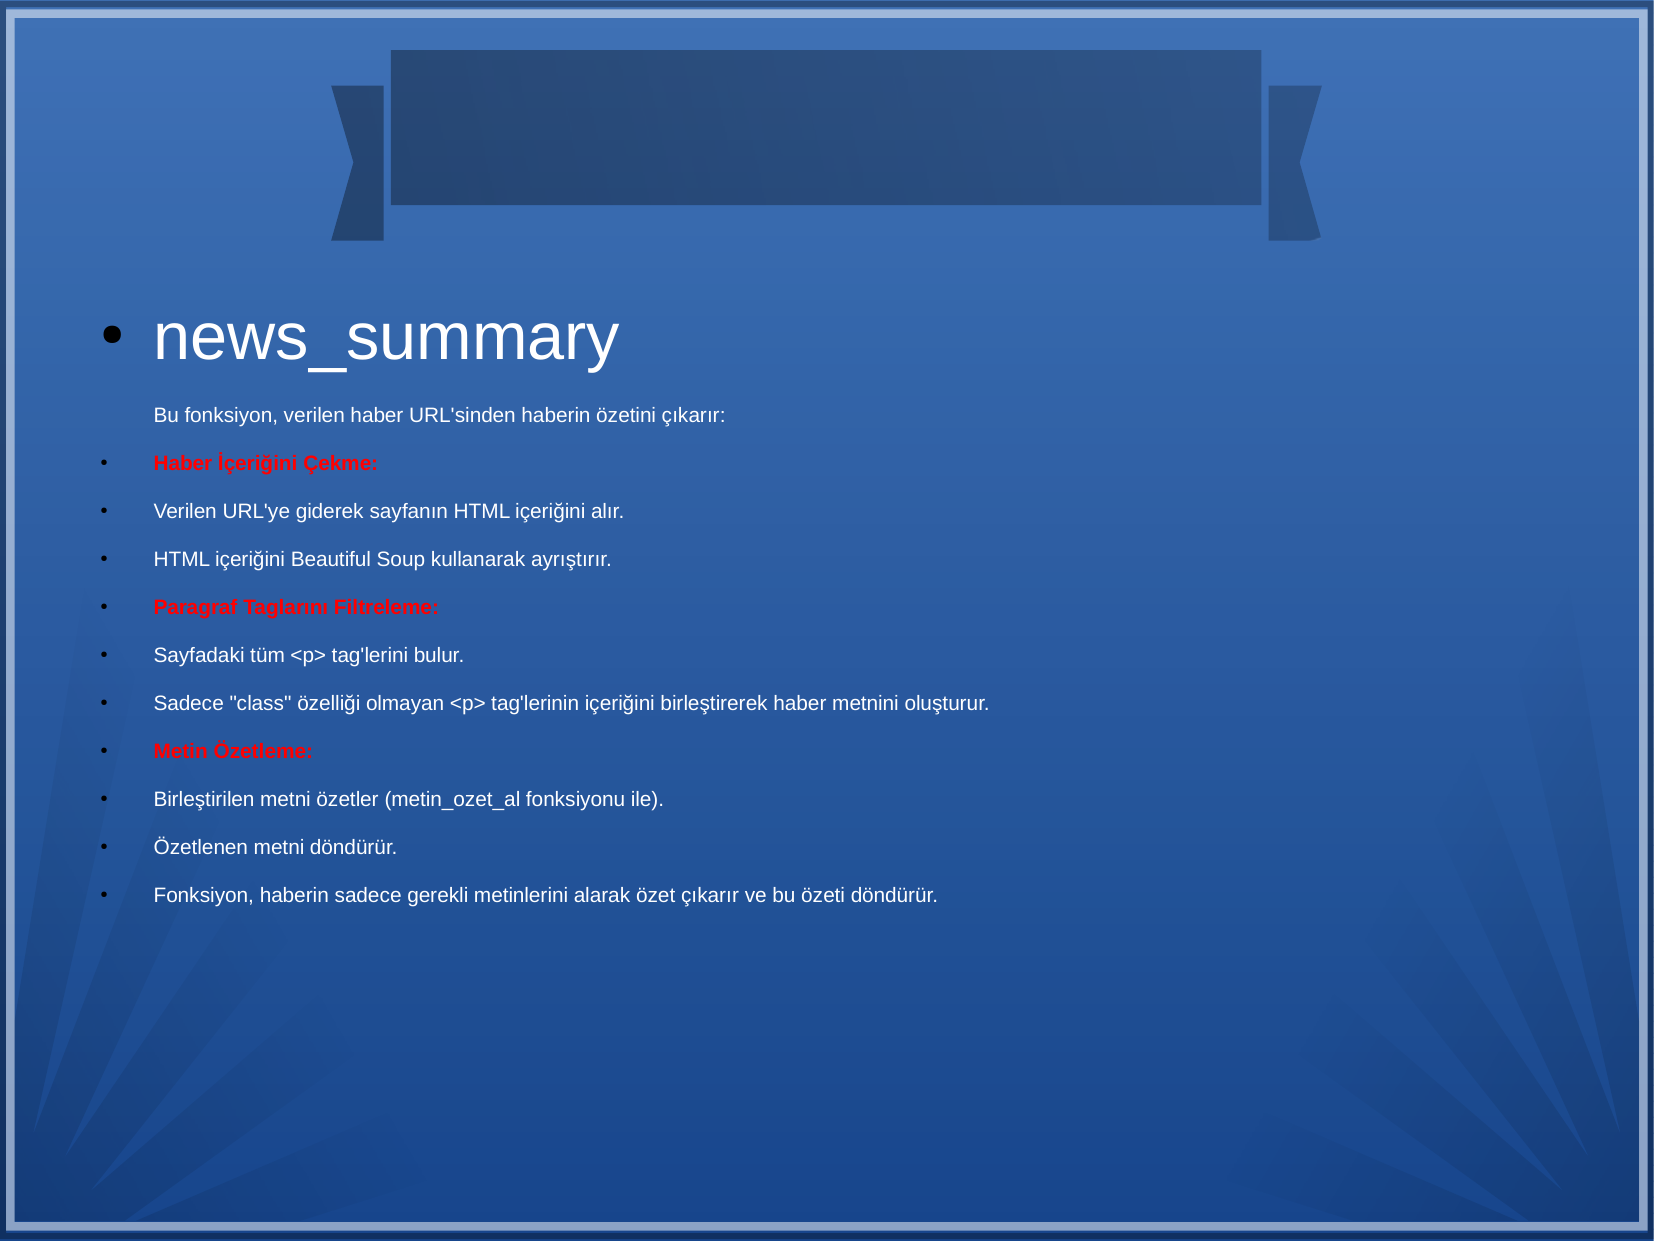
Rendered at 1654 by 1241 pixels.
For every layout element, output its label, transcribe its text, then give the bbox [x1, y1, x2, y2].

list news_summary Bu fonksiyon, verilen haber URL'sinden haberin özetini çıkarır: Haber İçeriğini Çekme: Verilen URL'ye giderek sayfanın HTML içeriğini alır. HTML içeriğini Beautiful Soup kullanarak ayrıştırır. Paragraf Taglarını Filtreleme: Sayfadaki tüm <p> tag'lerini bulur. Sadece "class" özelliği olmayan <p> tag'lerinin içeriğini birleştirerek haber metnini oluşturur. Metin Özetleme: Birleştirilen metni özetler (metin_ozet_al fonksiyonu ile). Özetlenen metni döndürür. Fonksiyon, haberin sadece gerekli metinlerini alarak özet çıkarır ve bu özeti döndürür. [82, 299, 1571, 1130]
